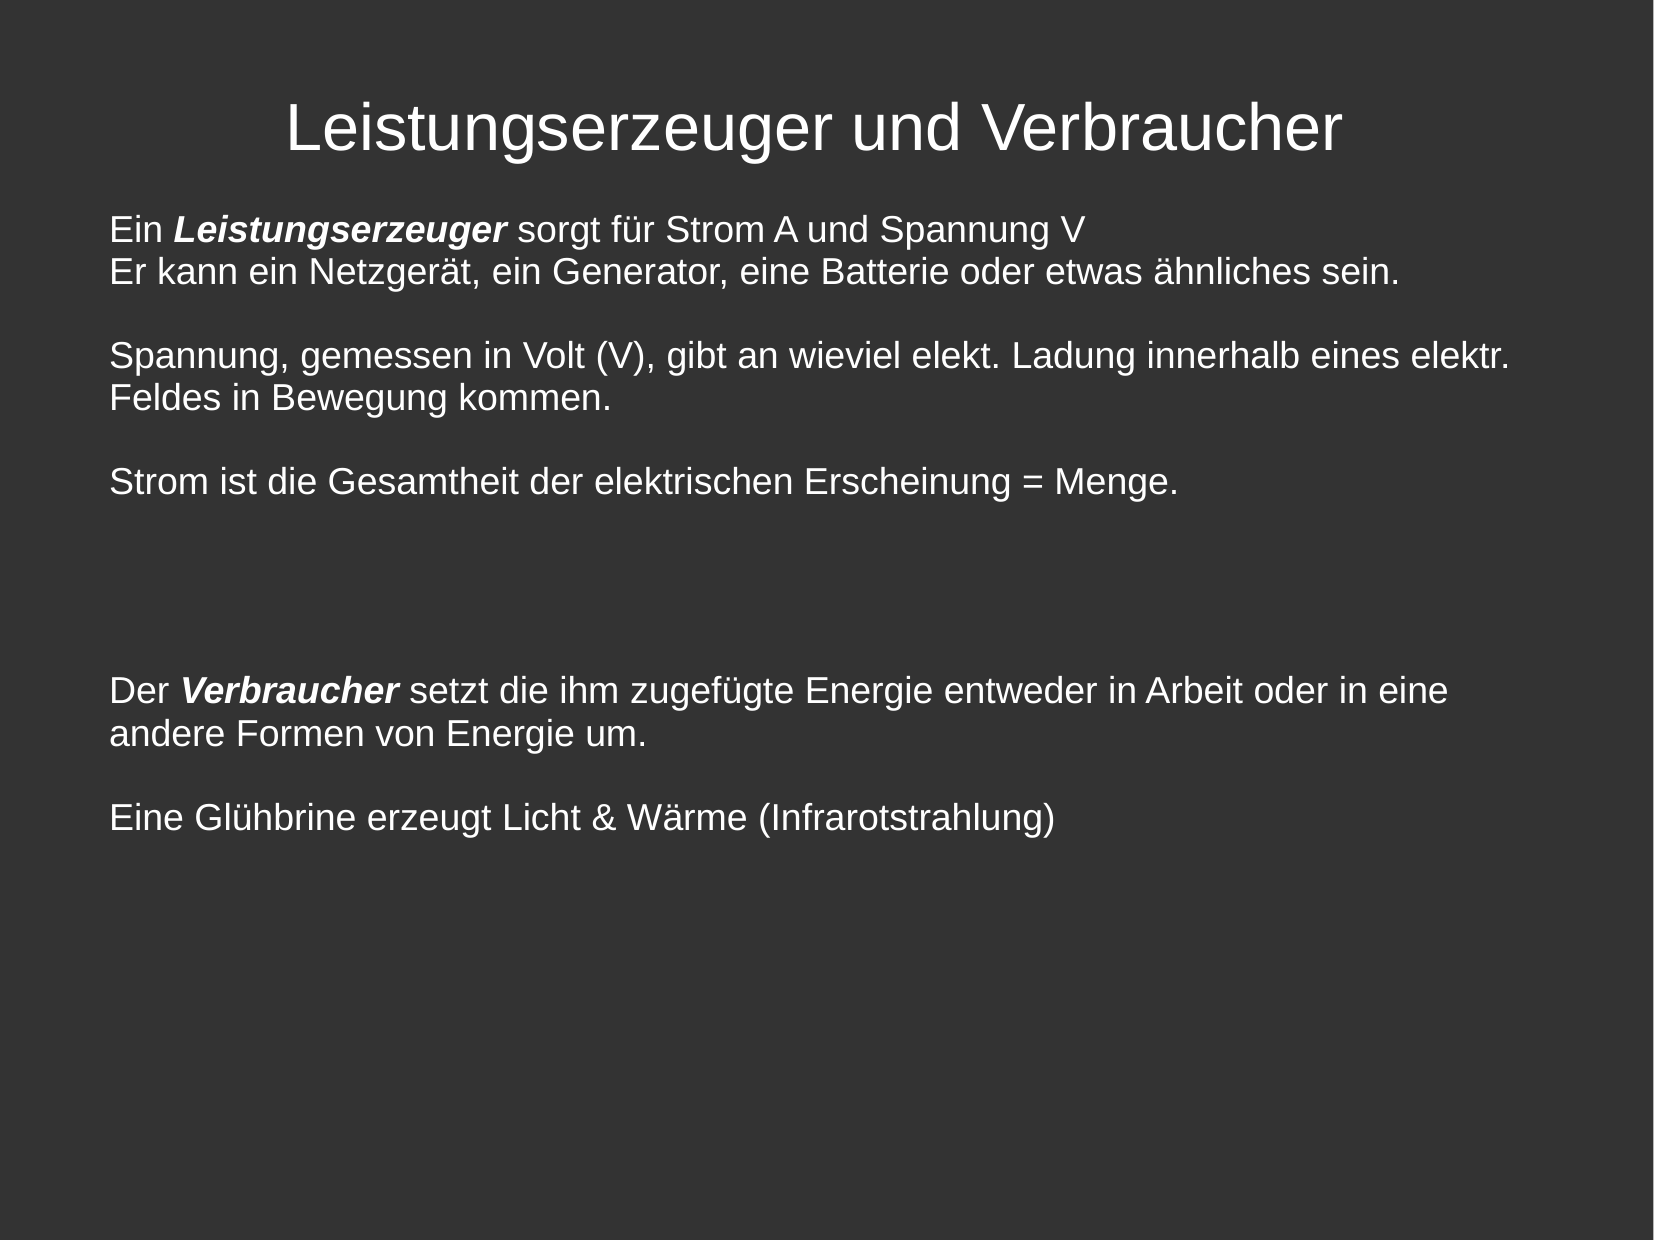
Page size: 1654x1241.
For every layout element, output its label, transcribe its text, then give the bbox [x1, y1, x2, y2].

text_box Ein Leistungserzeuger sorgt für Strom A und Spannung V Er kann ein Netzgerät, ein Generator, eine Batterie oder etwas ähnliches sein. Spannung, gemessen in Volt (V), gibt an wieviel elekt. Ladung innerhalb eines elektr. Feldes in Bewegung kommen. Strom ist die Gesamtheit der elektrischen Erscheinung = Menge. Der Verbraucher setzt die ihm zugefügte Energie entweder in Arbeit oder in eine andere Formen von Energie um. Eine Glühbrine erzeugt Licht & Wärme (Infrarotstrahlung) [94, 200, 1583, 1056]
text_box Leistungserzeuger und Verbraucher [153, 82, 1477, 173]
